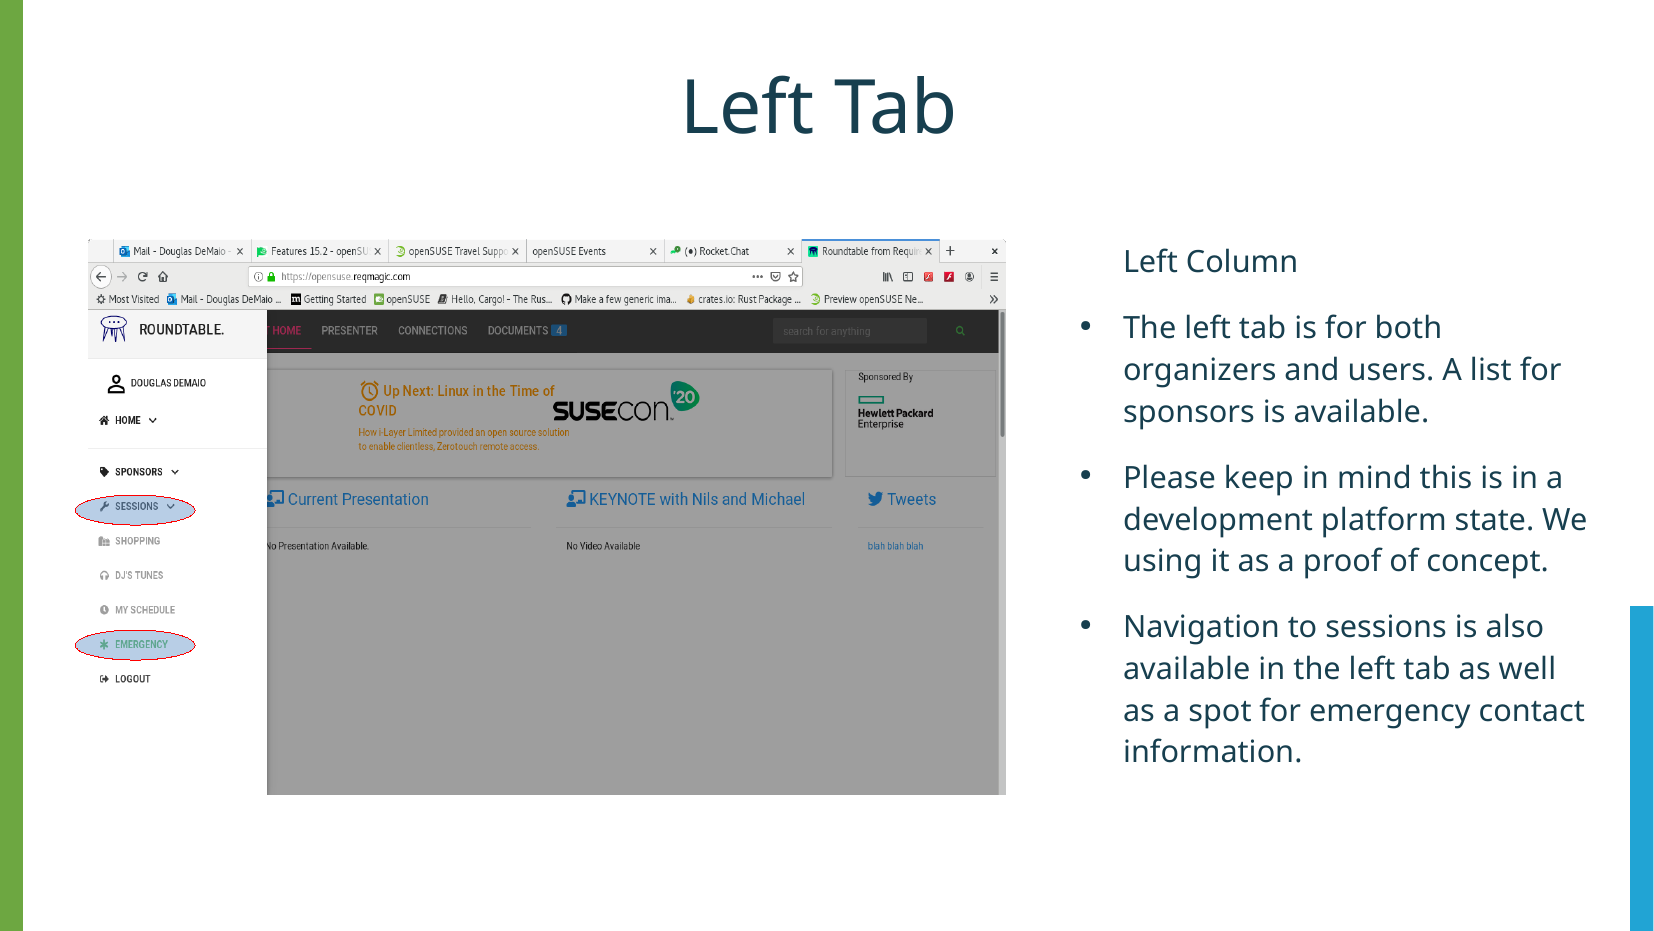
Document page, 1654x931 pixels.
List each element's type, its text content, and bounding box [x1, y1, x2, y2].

text_box [75, 630, 196, 661]
list Left Column The left tab is for both organizers and users. A list for sponsors is available. Please keep in mind this is in a development platform state. We using it as a proof of concept. Navigation to sessions is also available in the left tab as well as a spot for emergency contact information. [1065, 240, 1591, 811]
title Left Tab [0, 15, 1654, 194]
picture [88, 239, 1006, 796]
text_box [75, 495, 196, 526]
